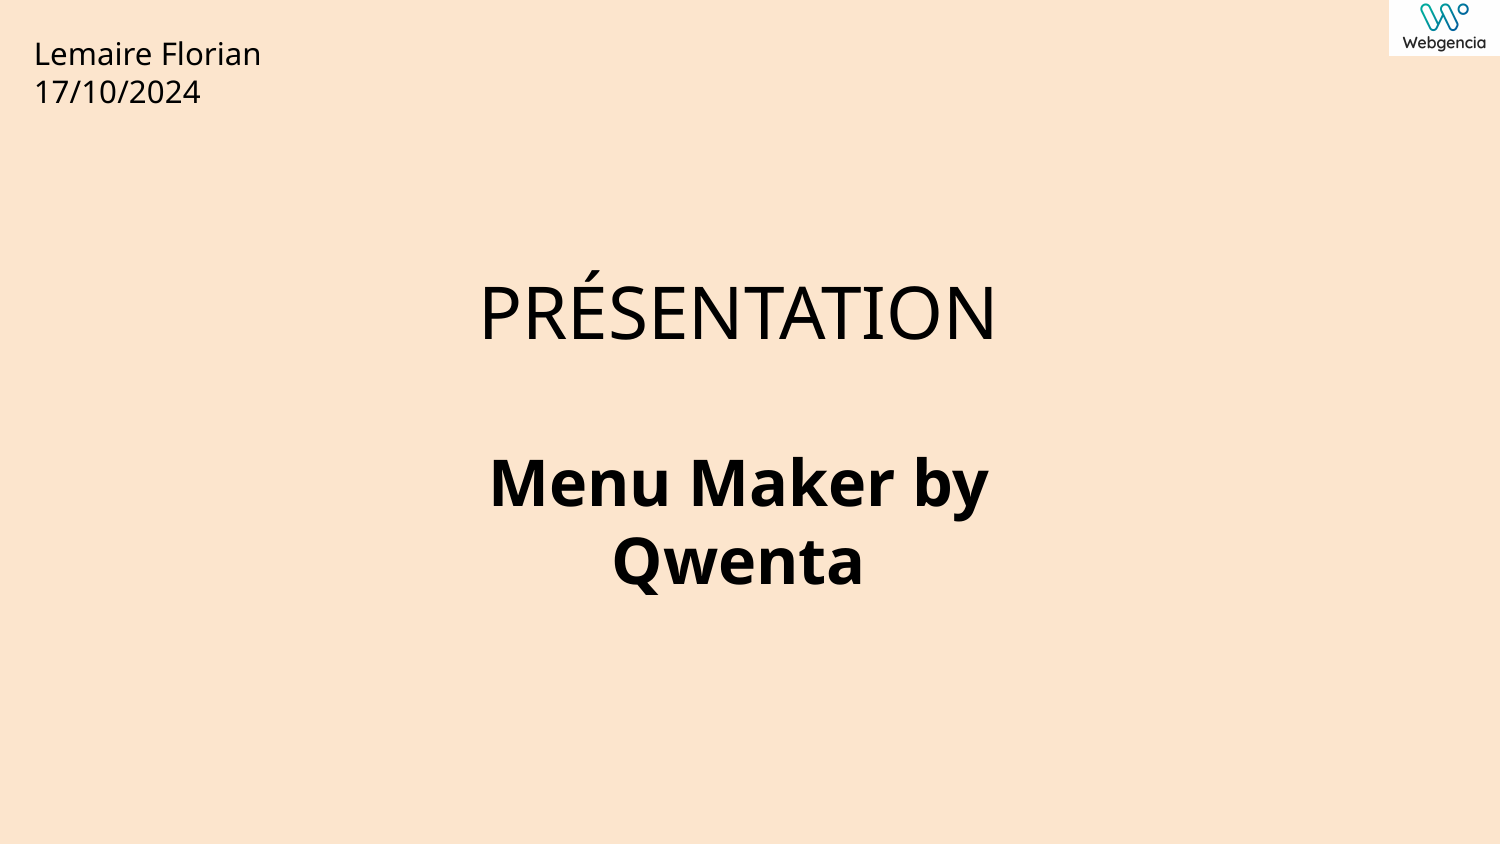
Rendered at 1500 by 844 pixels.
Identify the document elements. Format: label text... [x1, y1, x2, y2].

text_box PRÉSENTATION Menu Maker by Qwenta [392, 252, 1086, 384]
text_box Lemaire Florian 17/10/2024 [18, 19, 410, 66]
picture [1389, 0, 1500, 56]
